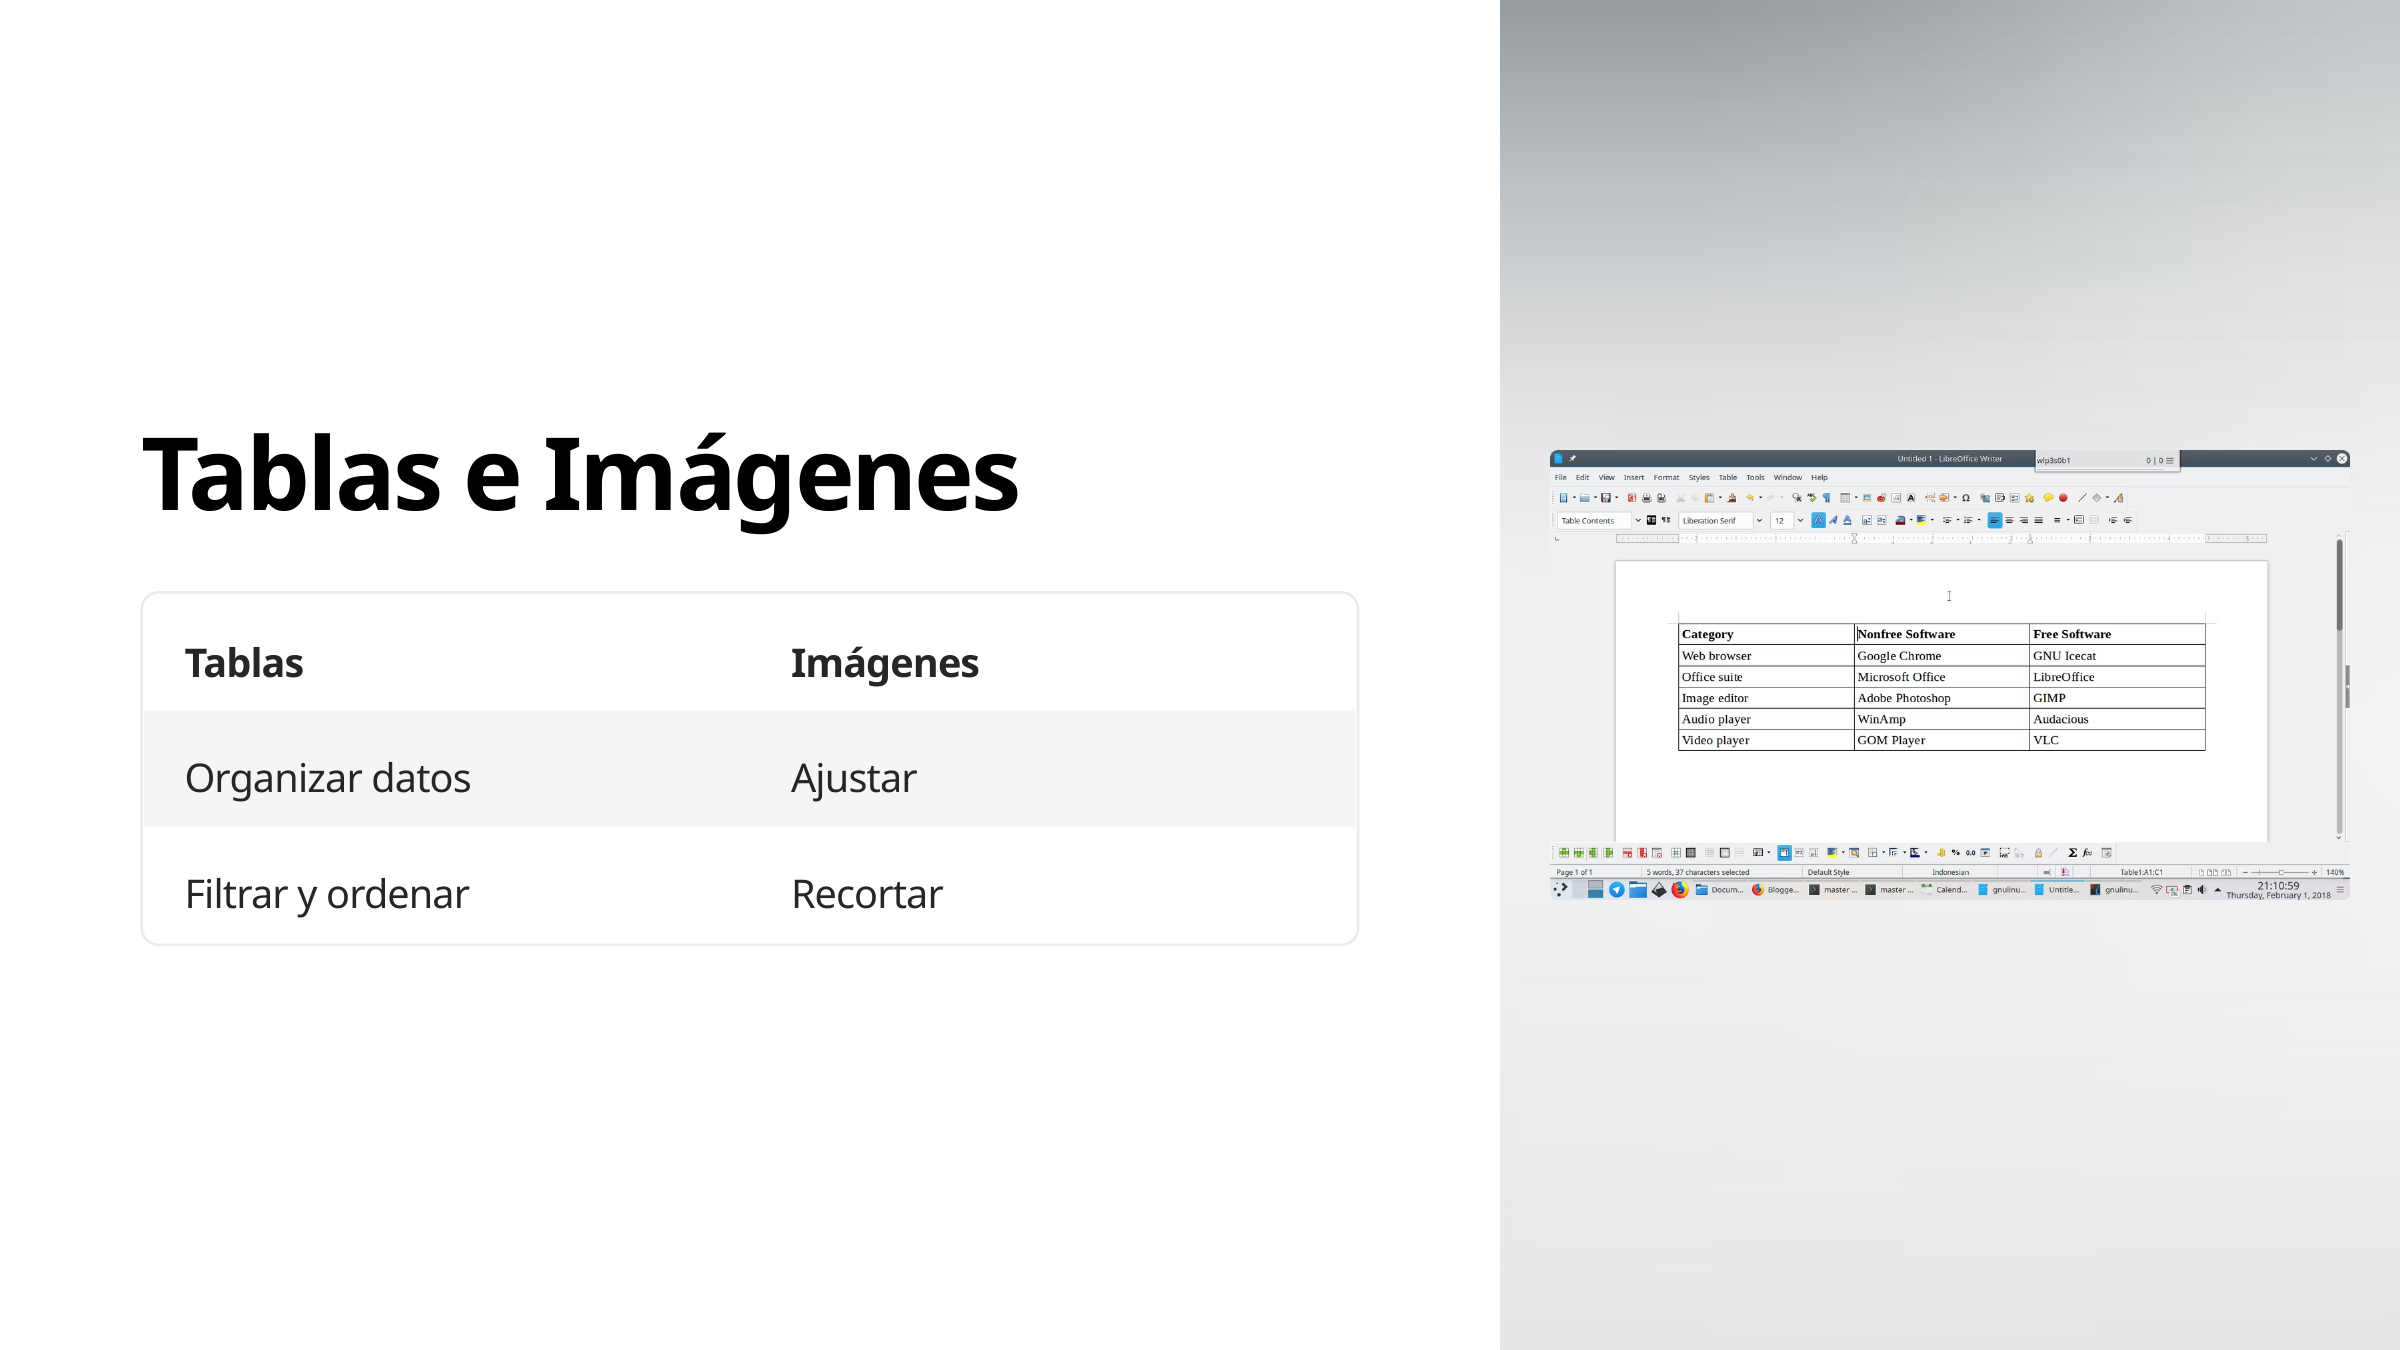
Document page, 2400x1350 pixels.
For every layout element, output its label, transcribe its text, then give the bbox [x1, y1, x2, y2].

text_box Imágenes [791, 620, 1316, 686]
text_box Ajustar [791, 736, 1316, 801]
text_box Organizar datos [184, 736, 709, 801]
text_box Recortar [791, 852, 1316, 917]
picture [1500, 0, 2400, 1350]
text_box [144, 594, 1356, 943]
text_box Tablas e Imágenes [753, 466, 775, 499]
text_box Filtrar y ordenar [184, 852, 709, 917]
text_box Tablas [184, 620, 709, 686]
text_box Tablas e Imágenes [141, 404, 1155, 532]
